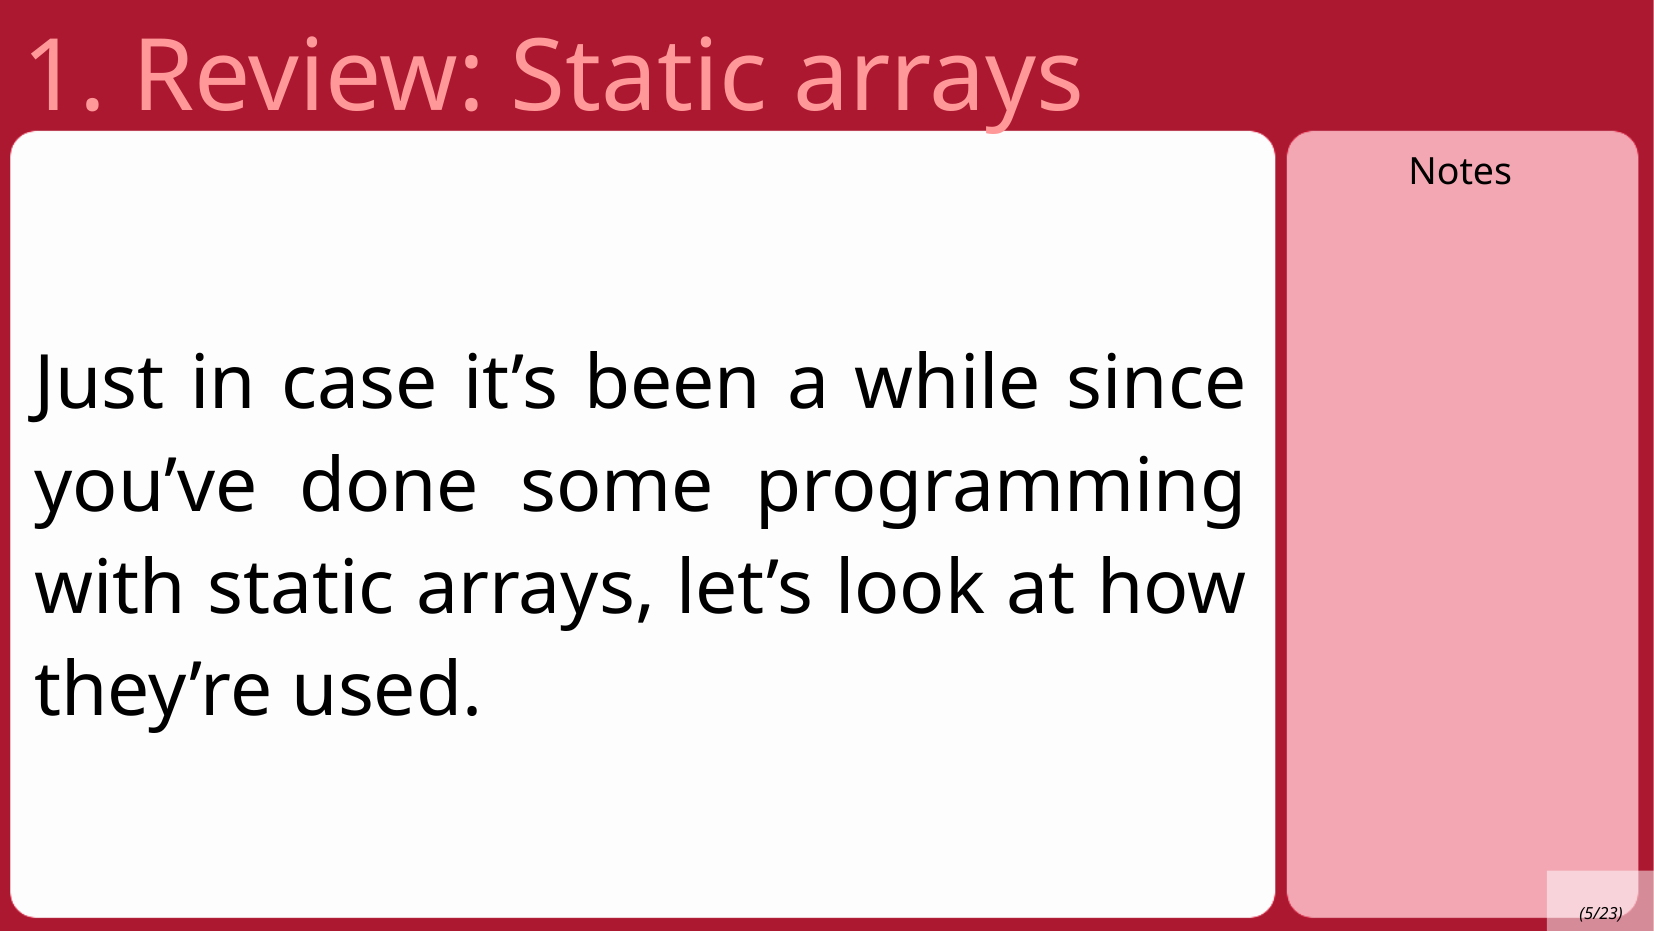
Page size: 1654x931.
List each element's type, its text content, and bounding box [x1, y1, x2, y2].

text_box (<number>/23) [1546, 877, 1654, 931]
text_box Just in case it’s been a while since you’ve done some programming with static arrays, let’s look at how they’re used. [34, 328, 1248, 694]
picture [0, 0, 1654, 931]
text_box Notes [1290, 141, 1631, 199]
title 1. Review: Static arrays [22, 7, 1511, 136]
